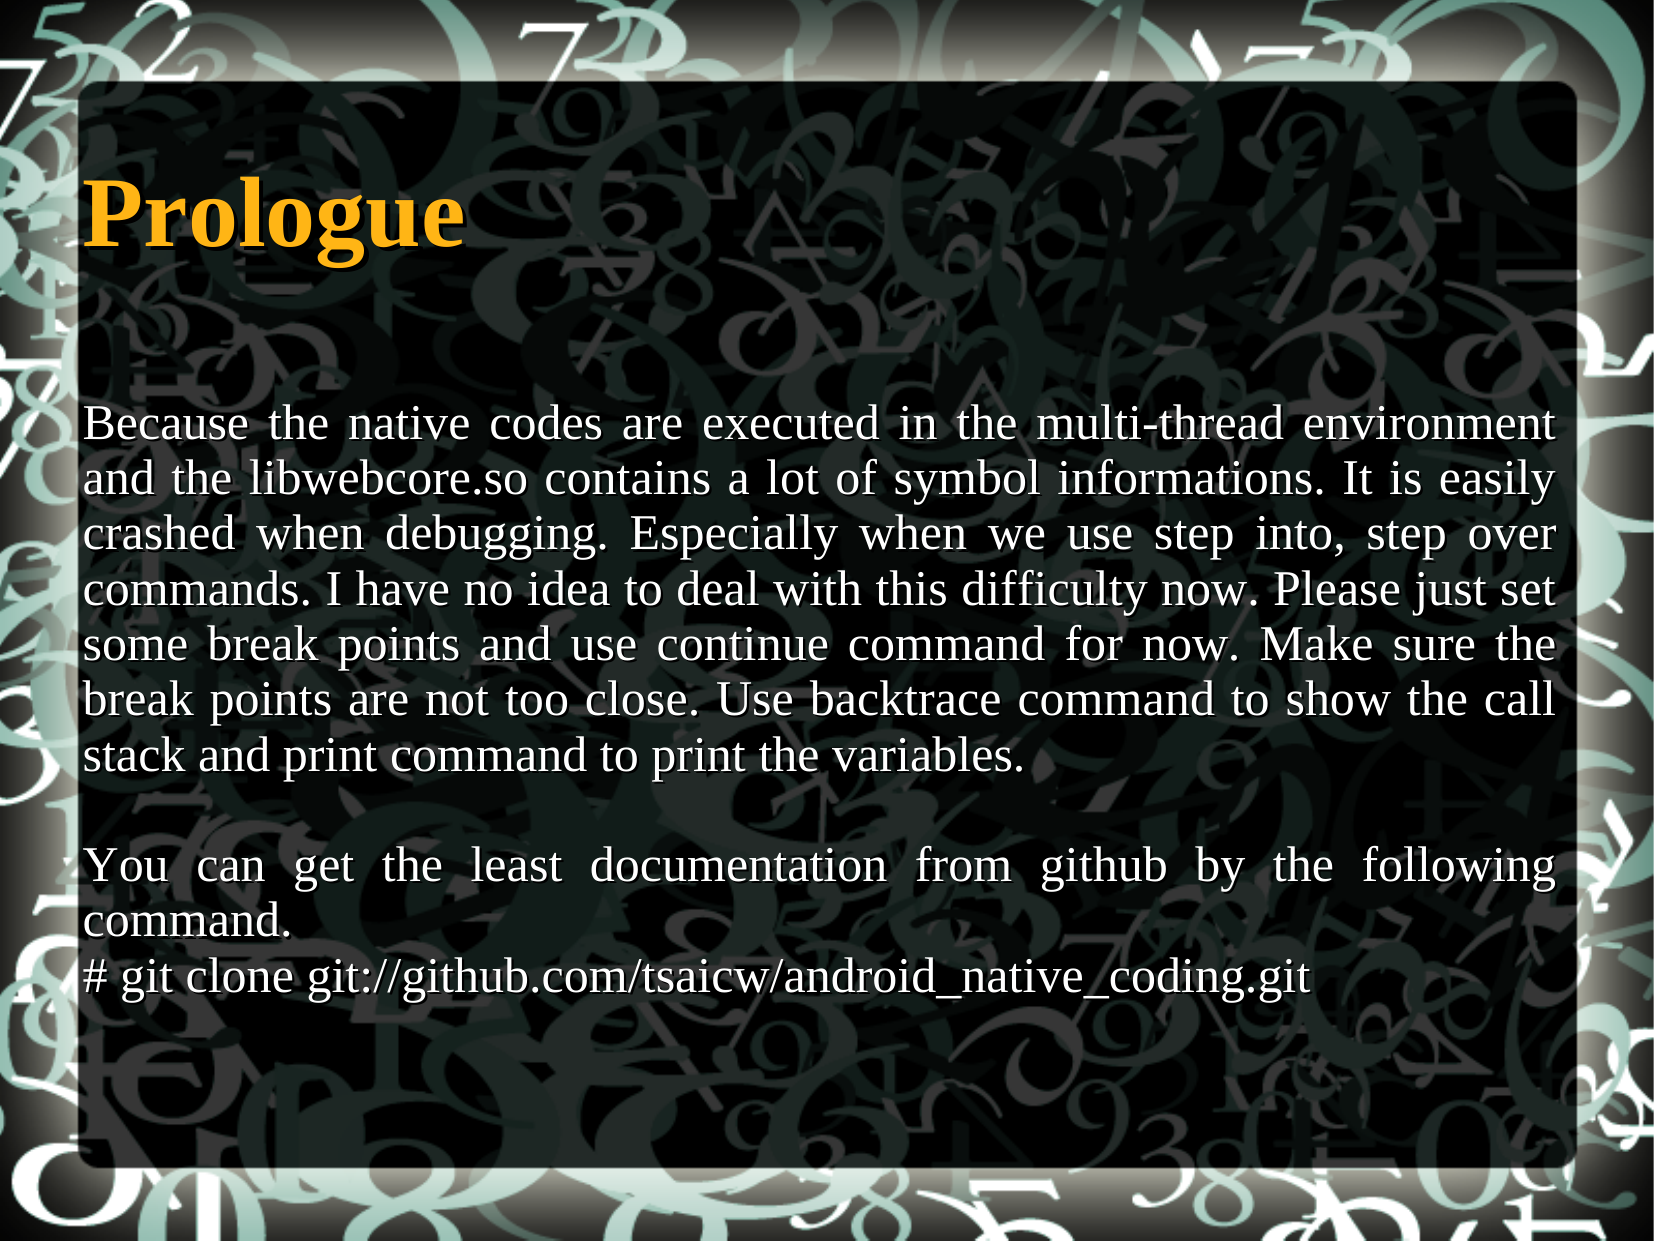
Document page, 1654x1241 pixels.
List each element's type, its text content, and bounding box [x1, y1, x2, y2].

subtitle Because the native codes are executed in the multi-thread environment and the libwebcore.so contains a lot of symbol informations. It is easily crashed when debugging. Especially when we use step into, step over commands. I have no idea to deal with this difficulty now. Please just set some break points and use continue command for now. Make sure the break points are not too close. Use backtrace command to show the call stack and print command to print the variables. You can get the least documentation from github by the following command. # git clone git://github.com/tsaicw/android_native_coding.git [82, 296, 1571, 1101]
title Prologue [82, 124, 1589, 302]
picture [0, 0, 1654, 1241]
